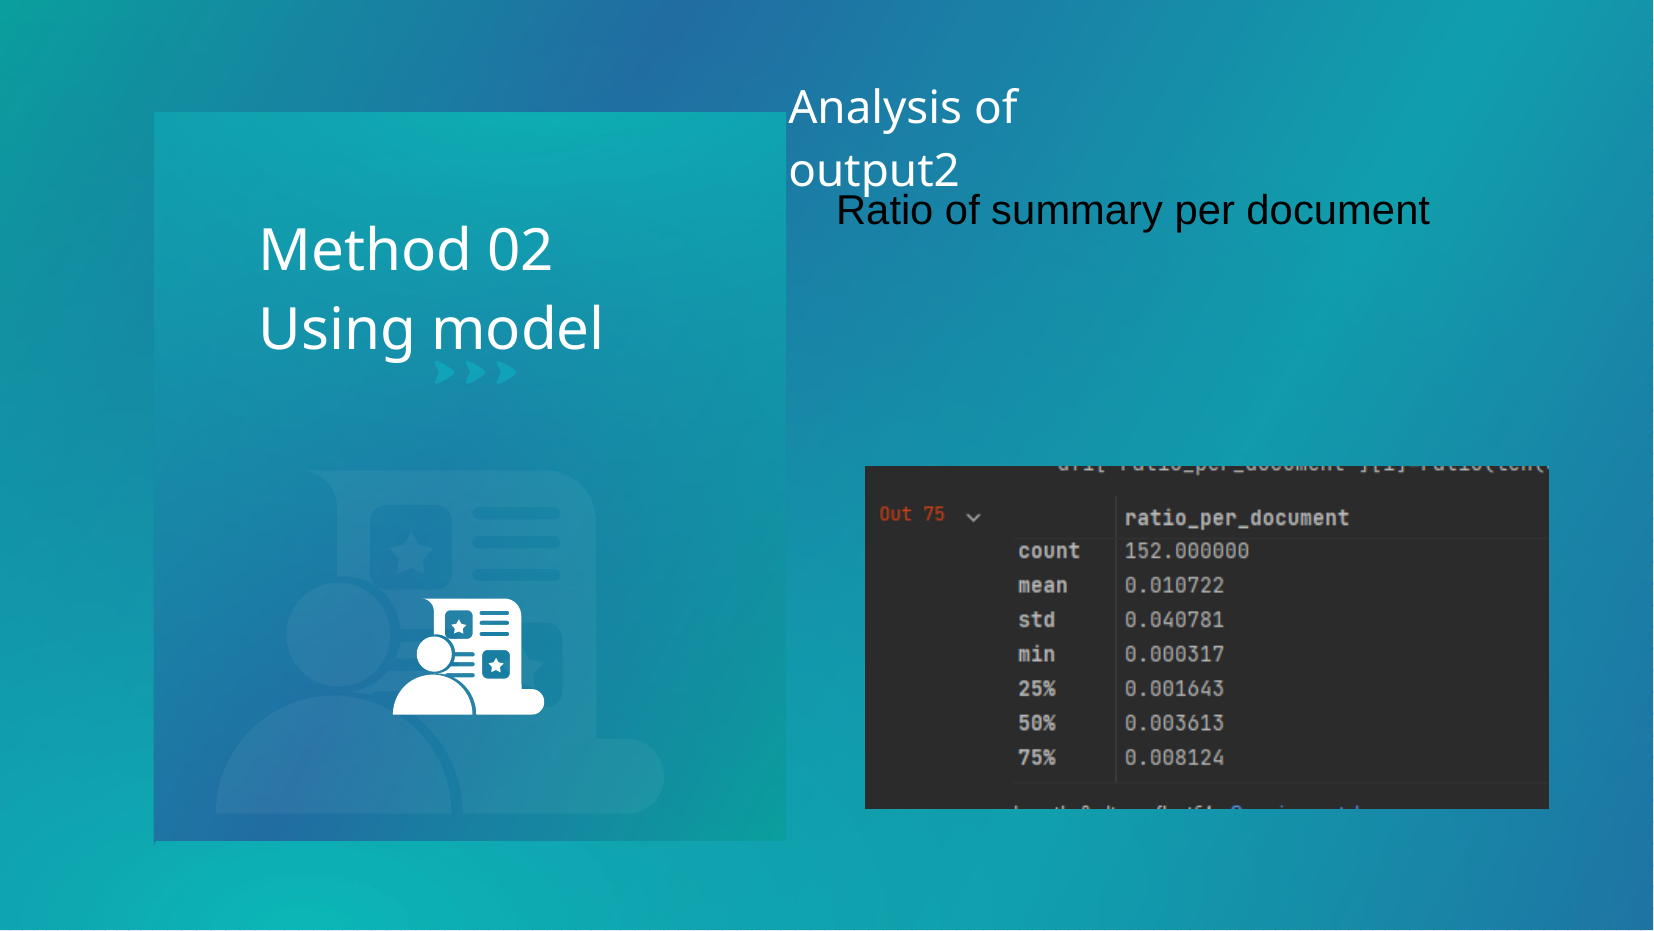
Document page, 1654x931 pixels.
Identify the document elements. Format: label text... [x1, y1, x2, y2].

text_box Method 02 Using model [244, 200, 748, 428]
text_box Analysis of output2 [773, 67, 1119, 208]
text_box [153, 112, 787, 847]
picture [0, 0, 1654, 930]
title Ratio of summary per document [835, 187, 1469, 327]
